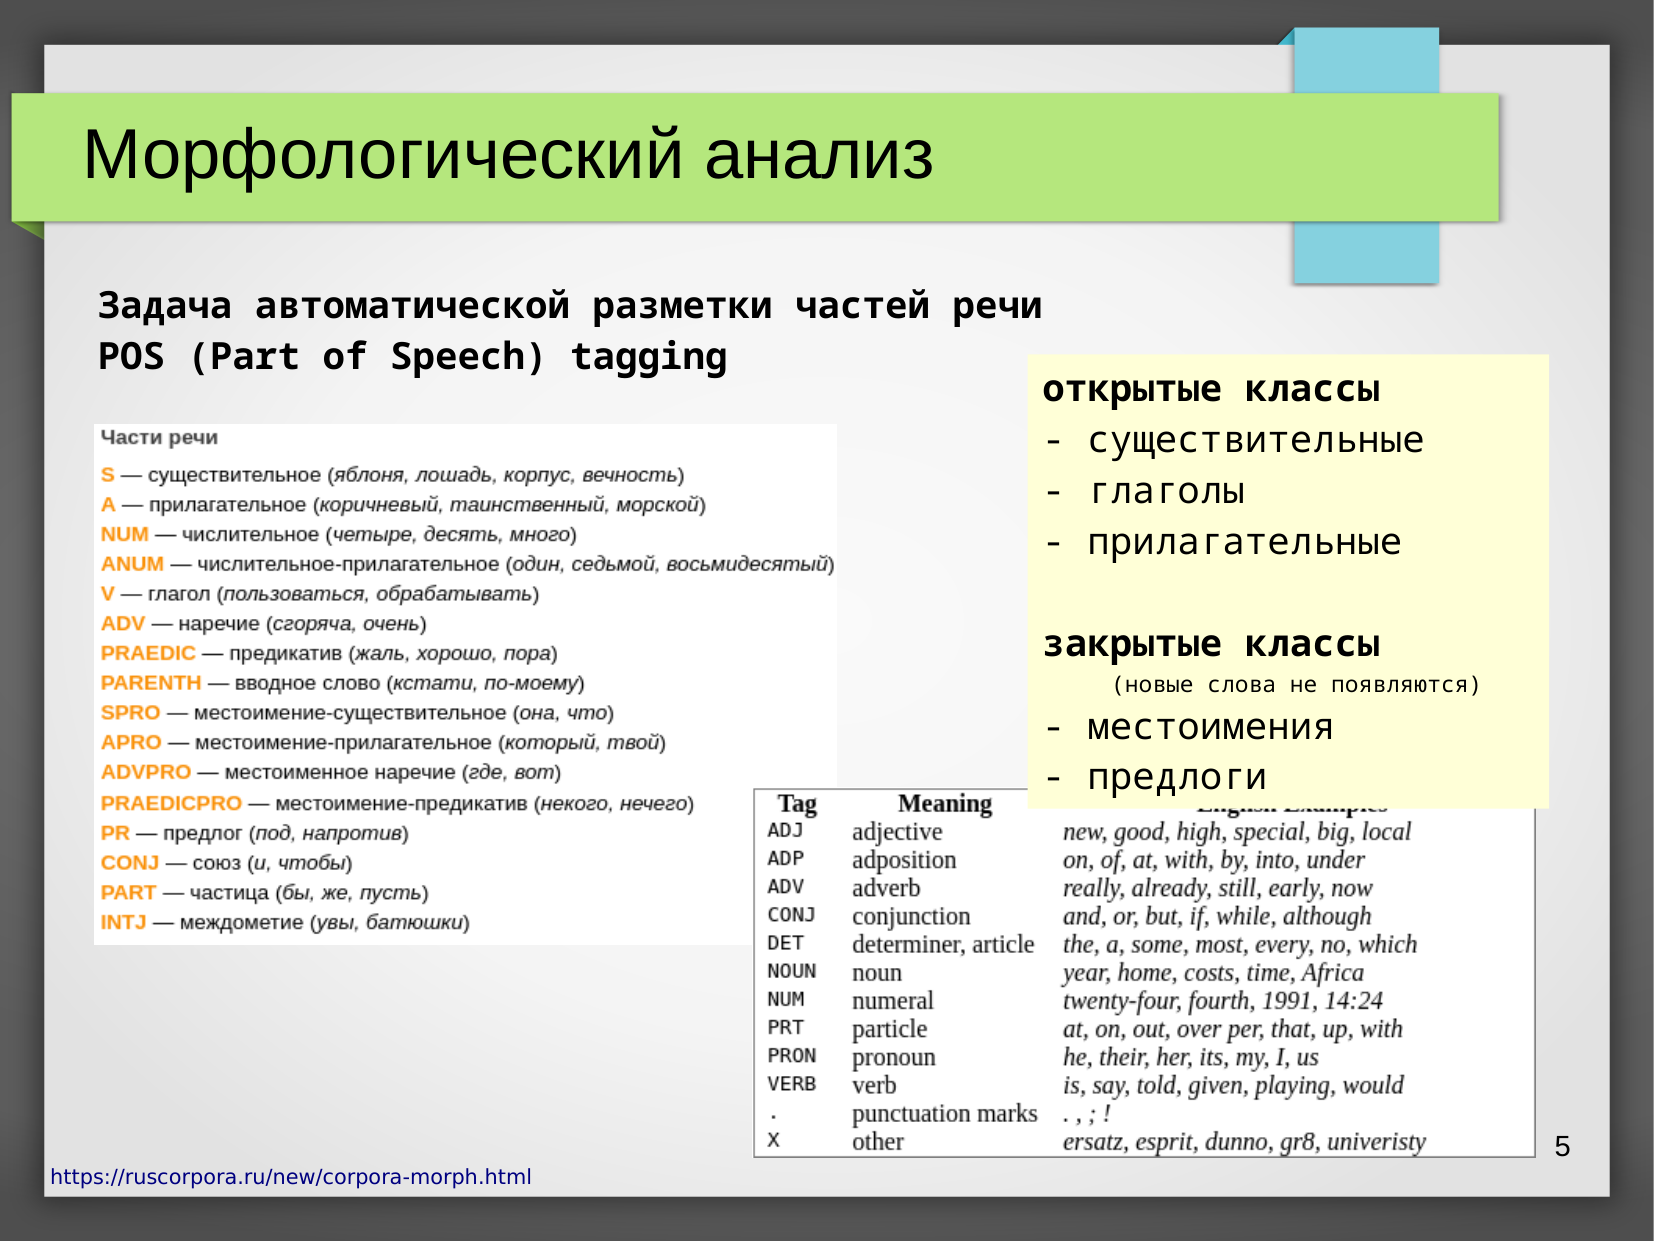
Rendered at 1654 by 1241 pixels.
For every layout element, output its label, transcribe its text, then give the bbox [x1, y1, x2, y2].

text_box открытые классы - существительные - глаголы - прилагательные закрытые классы (новые слова не появляются) - местоимения - предлоги [1027, 354, 1550, 756]
title Морфологический анализ [82, 114, 993, 194]
text_box https://ruscorpora.ru/new/corpora-morph.html [35, 1157, 735, 1197]
picture [0, 0, 1654, 1241]
text_box Задача автоматической разметки частей речи POS (Part of Speech) tagging [82, 271, 1205, 374]
